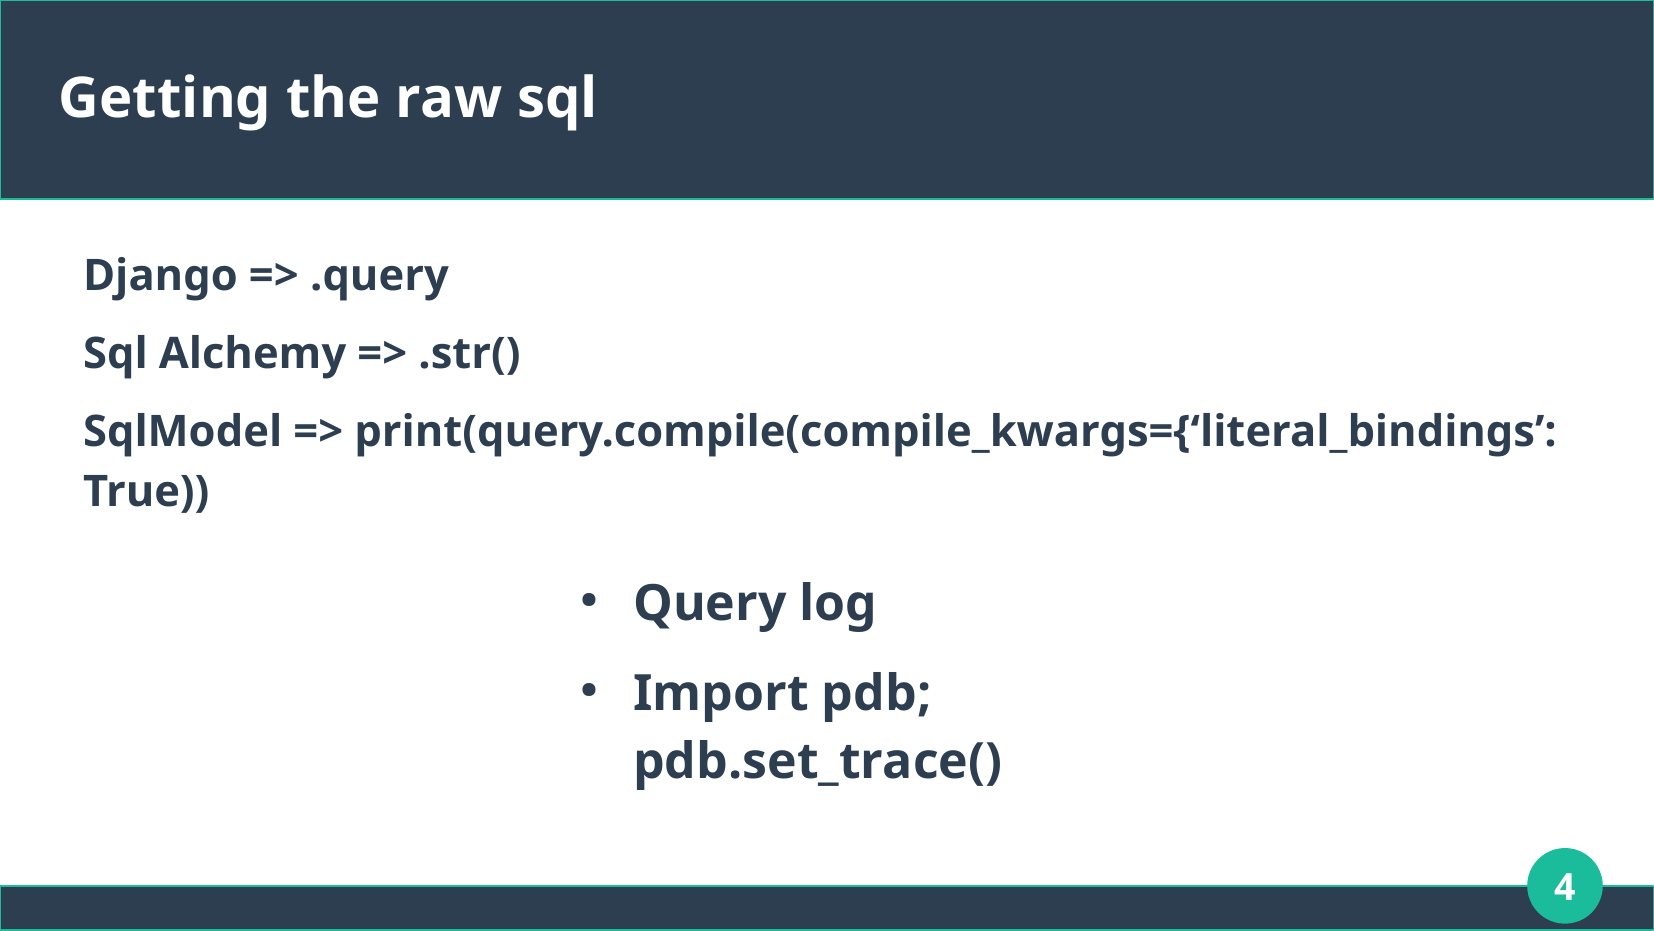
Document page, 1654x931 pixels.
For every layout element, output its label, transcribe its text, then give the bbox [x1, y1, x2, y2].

list Django => .query Sql Alchemy => .str() SqlModel => print(query.compile(compile_kwargs={‘literal_bindings’: True)) [21, 243, 1613, 526]
list Query log Import pdb; pdb.set_trace() [562, 566, 1057, 863]
title Getting the raw sql [59, 37, 1595, 155]
